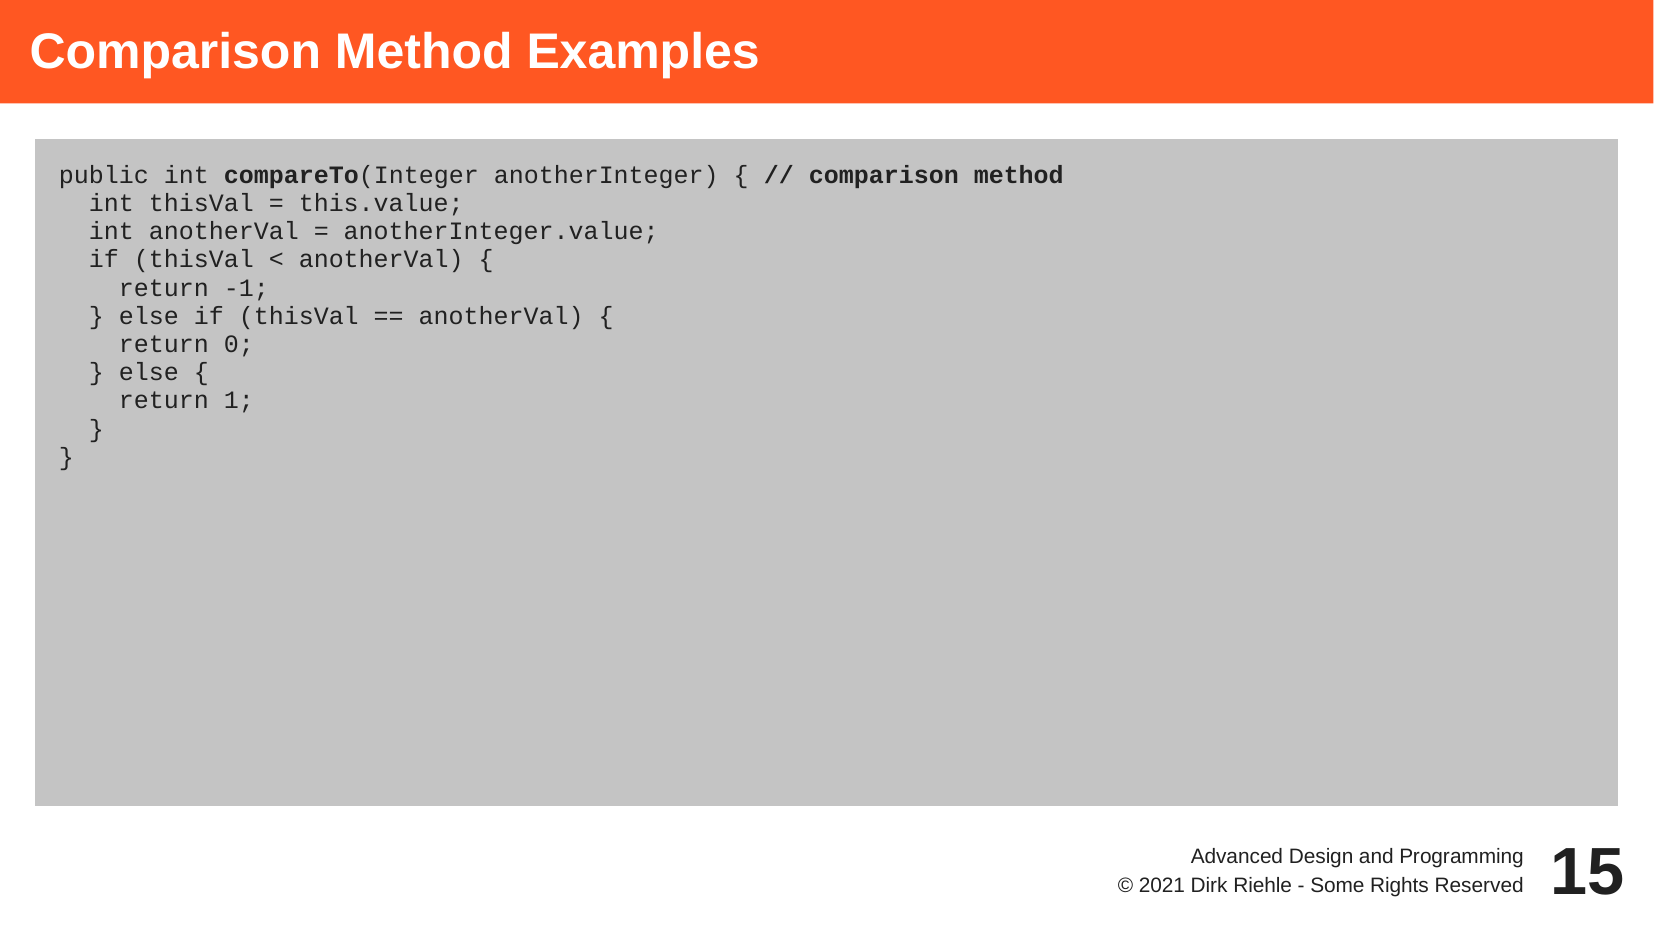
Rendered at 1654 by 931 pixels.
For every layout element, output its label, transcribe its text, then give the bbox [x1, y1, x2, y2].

title Comparison Method Examples [0, 0, 1654, 104]
list public int compareTo(Integer anotherInteger) { // comparison method int thisVal = this.value; int anotherVal = anotherInteger.value; if (thisVal < anotherVal) { return -1; } else if (thisVal == anotherVal) { return 0; } else { return 1; } } [29, 132, 1625, 813]
